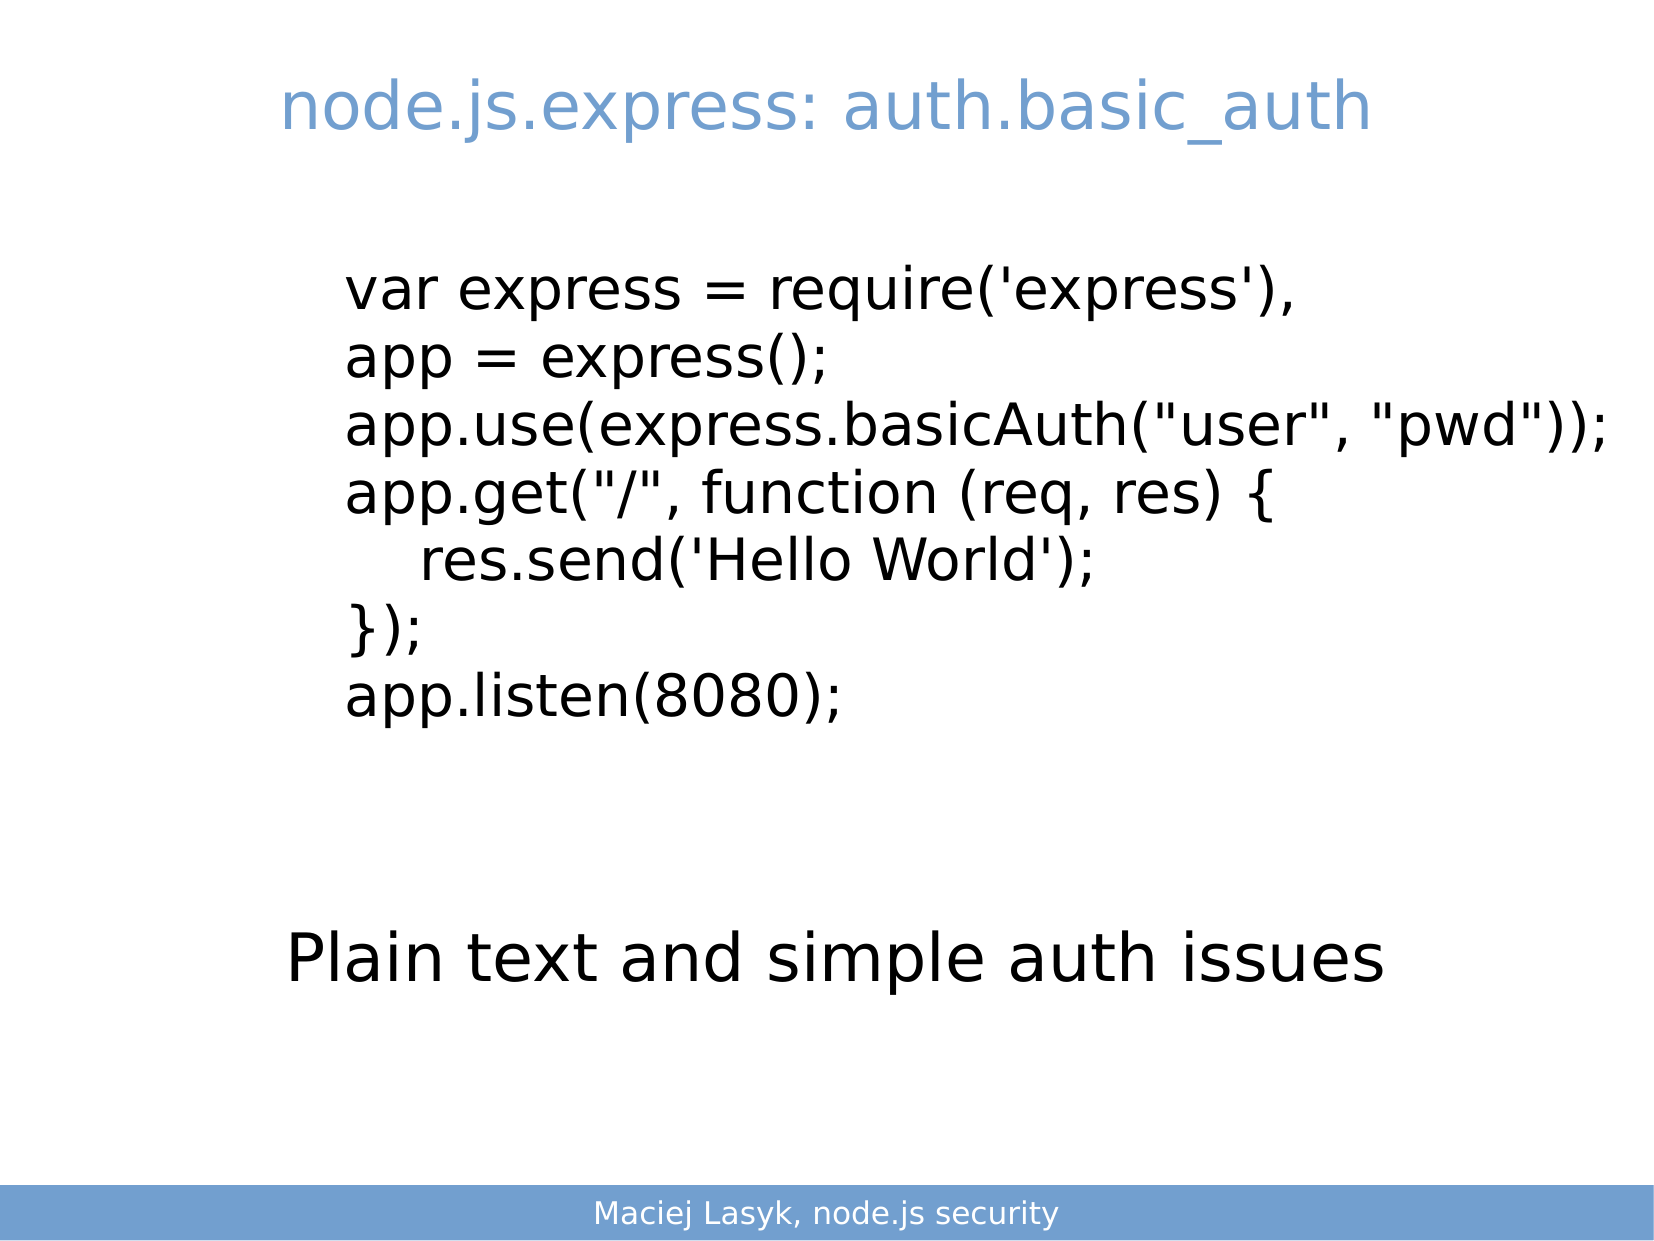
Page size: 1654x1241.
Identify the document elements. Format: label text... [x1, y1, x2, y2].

text_box [0, 1185, 1654, 1241]
text_box var express = require('express'), app = express(); app.use(express.basicAuth("user", "pwd")); app.get("/", function (req, res) { res.send('Hello World'); }); app.listen(8080); [330, 248, 1654, 984]
text_box node.js.express: auth.basic_auth [264, 60, 1390, 153]
text_box Plain text and simple auth issues [270, 912, 1402, 1006]
text_box Maciej Lasyk, node.js security [578, 1188, 1076, 1240]
